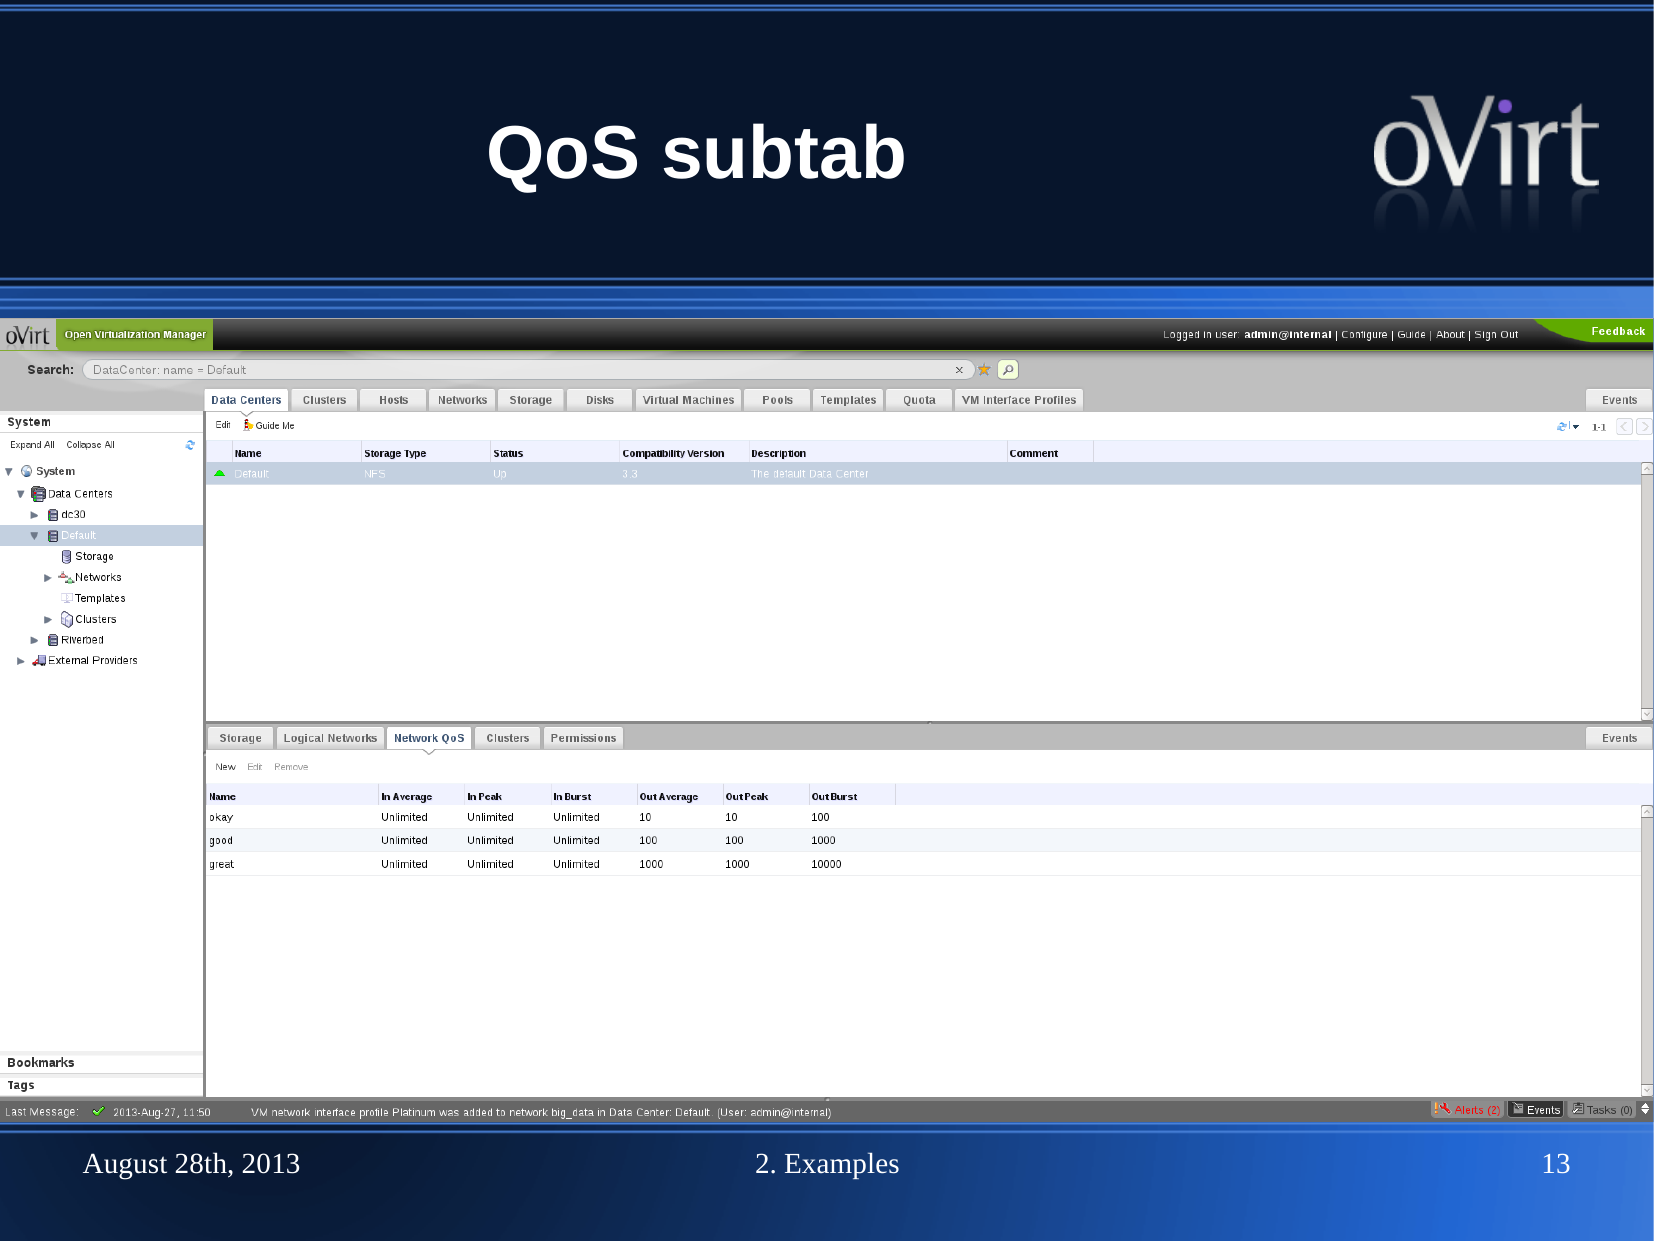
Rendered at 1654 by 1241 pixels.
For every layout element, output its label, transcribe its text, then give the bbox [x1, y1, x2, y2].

title QoS subtab [82, 49, 1312, 257]
picture [0, 0, 1654, 1241]
